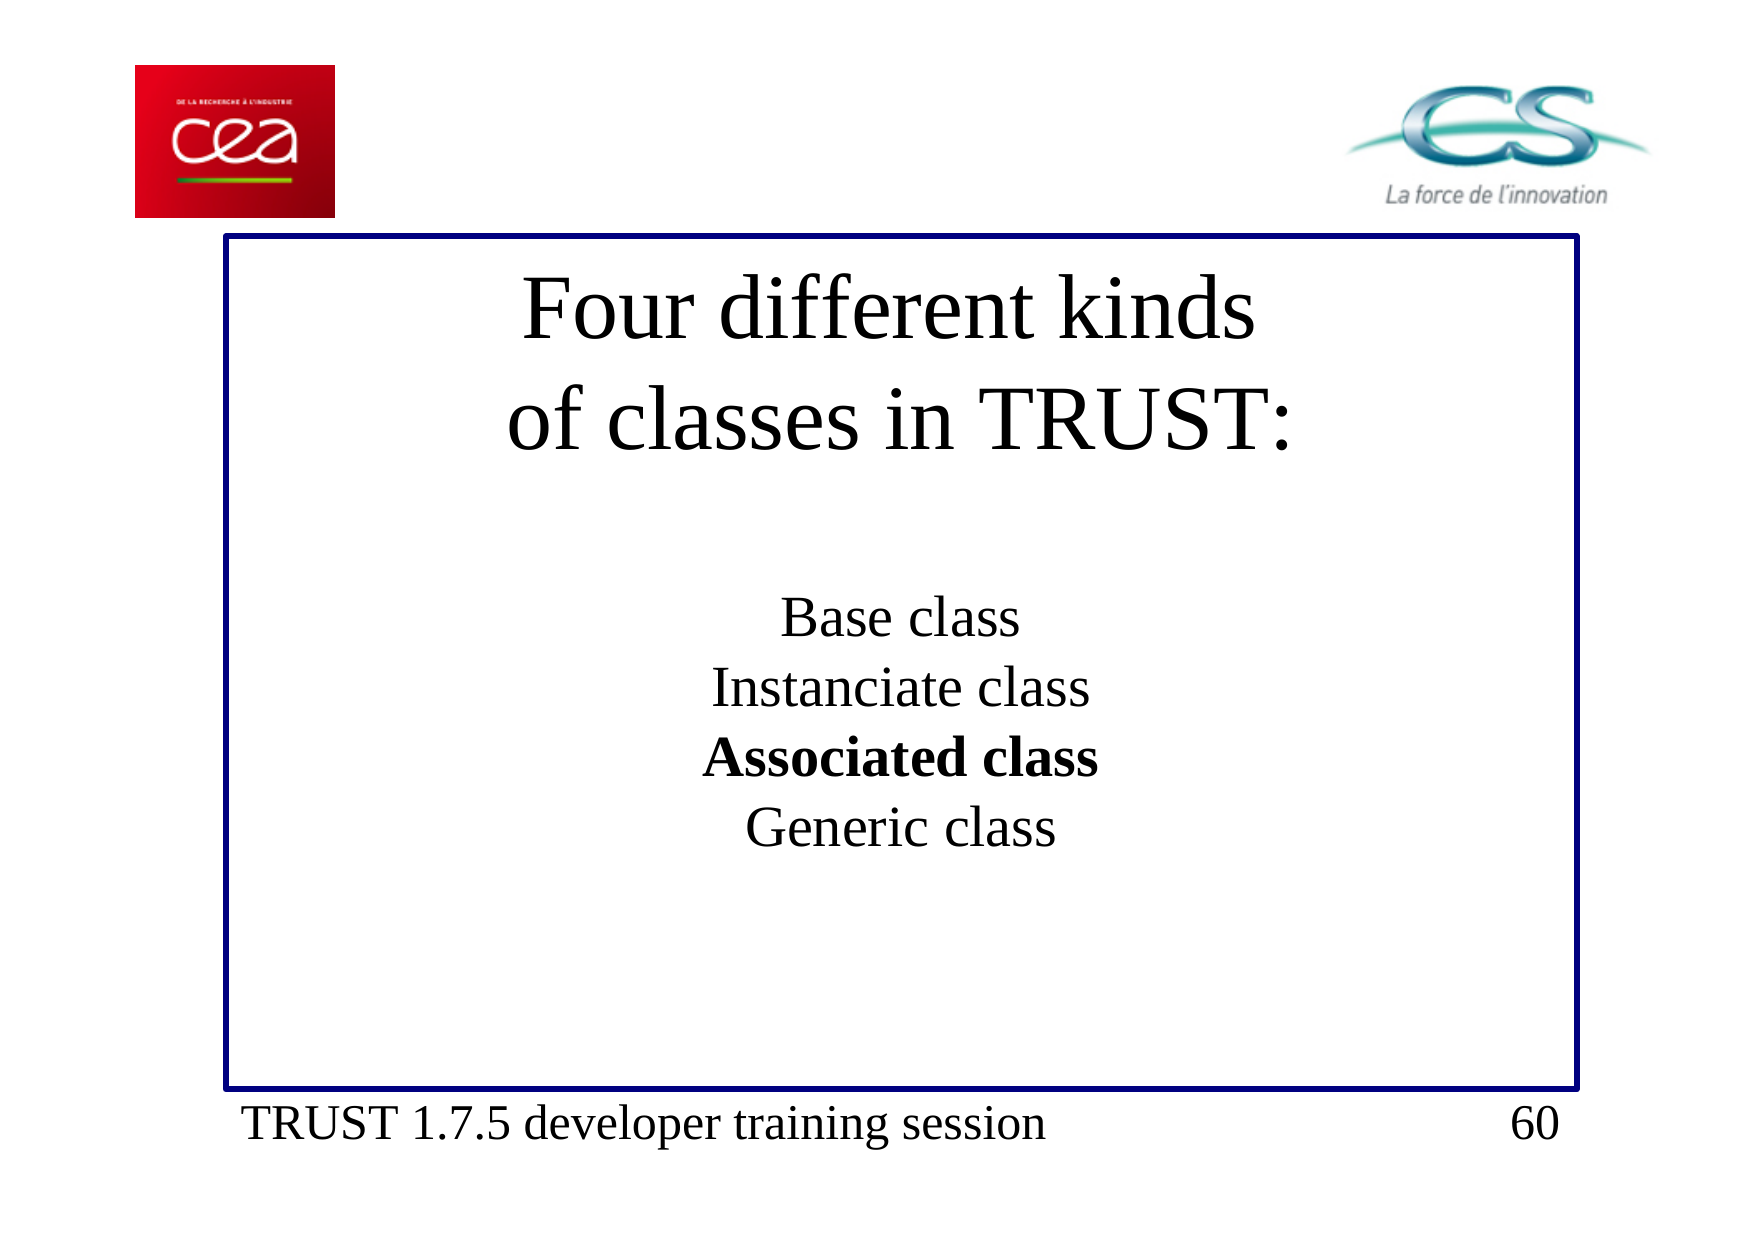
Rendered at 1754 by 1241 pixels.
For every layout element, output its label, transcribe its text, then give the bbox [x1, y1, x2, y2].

title Four different kinds of classes in TRUST: Base class Instanciate class Associated class Generic class [225, 236, 1577, 1090]
picture [135, 65, 335, 218]
picture [1340, 73, 1662, 218]
